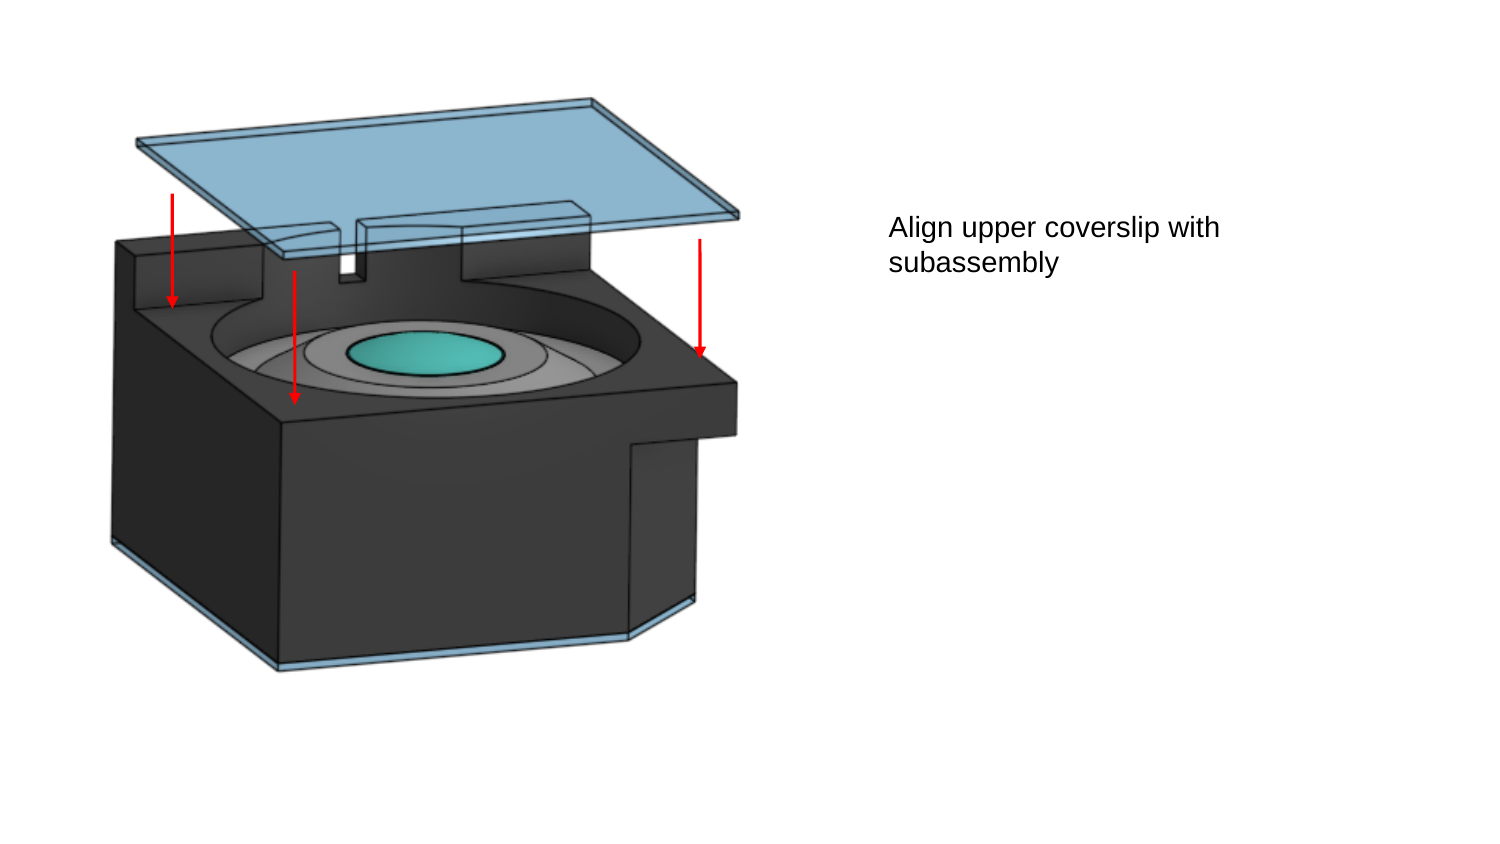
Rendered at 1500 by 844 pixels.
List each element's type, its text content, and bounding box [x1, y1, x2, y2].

picture [24, 24, 813, 736]
text_box Align upper coverslip with subassembly [873, 193, 1362, 294]
